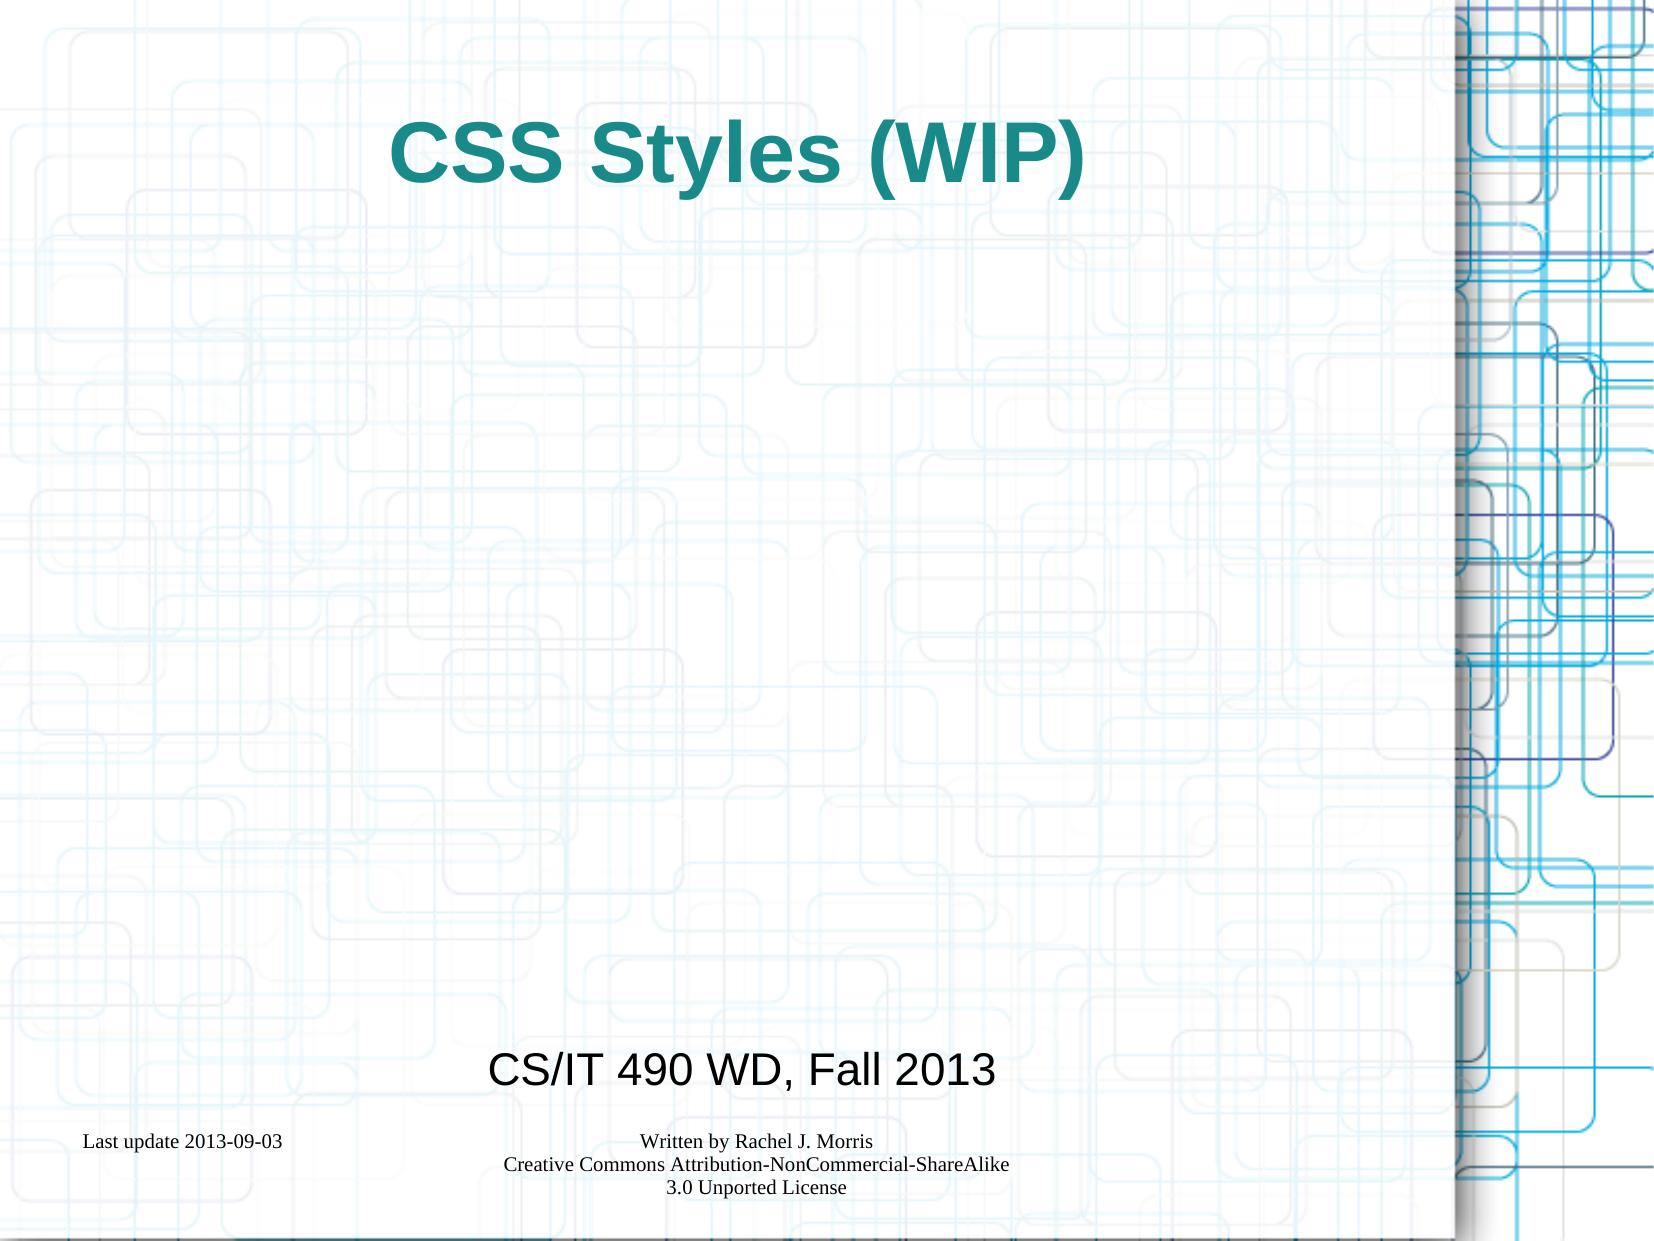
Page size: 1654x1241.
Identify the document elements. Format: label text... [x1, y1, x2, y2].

picture [0, 0, 1654, 1241]
title CSS Styles (WIP) [59, 49, 1418, 257]
text_box CS/IT 490 WD, Fall 2013 [75, 1043, 1410, 1095]
